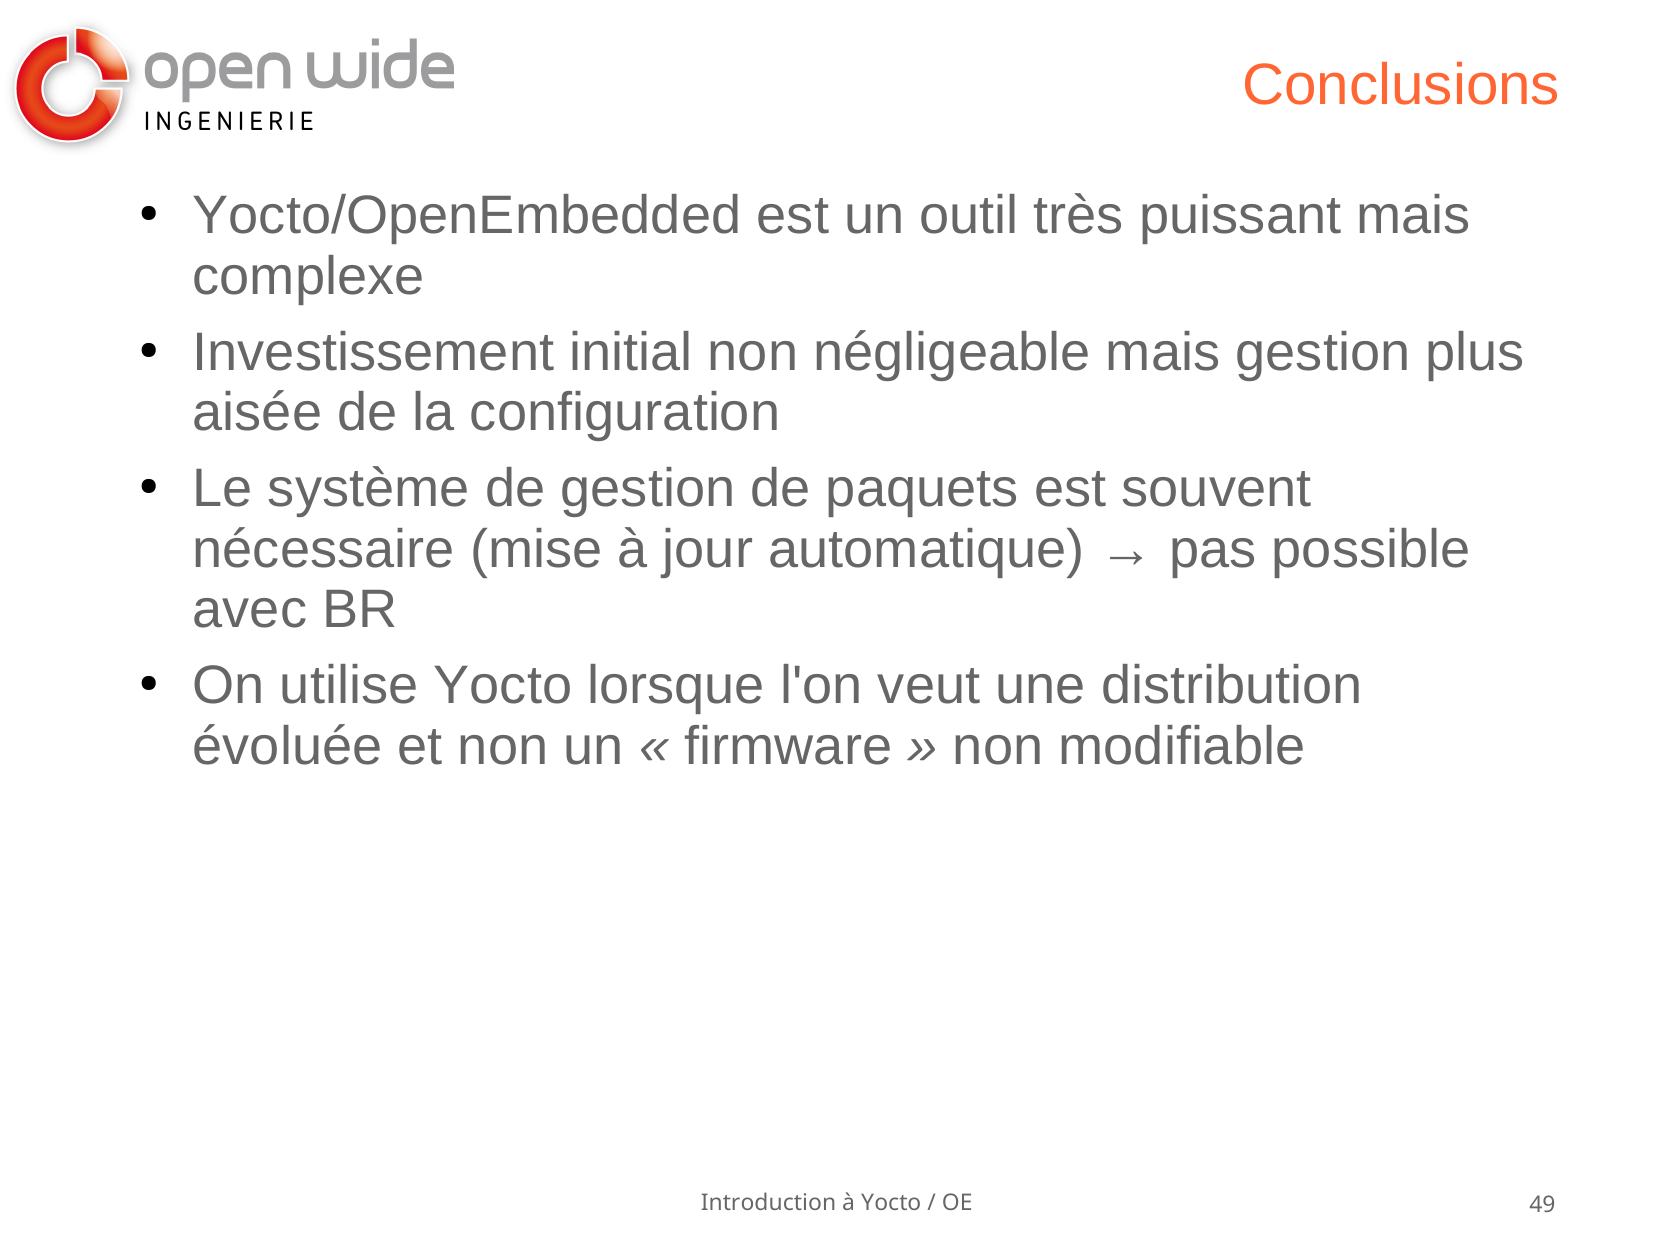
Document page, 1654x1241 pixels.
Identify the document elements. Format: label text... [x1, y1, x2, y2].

picture [0, 0, 454, 161]
list Yocto/OpenEmbedded est un outil très puissant mais complexe Investissement initial non négligeable mais gestion plus aisée de la configuration Le système de gestion de paquets est souvent nécessaire (mise à jour automatique) → pas possible avec BR On utilise Yocto lorsque l'on veut une distribution évoluée et non un « firmware » non modifiable [121, 184, 1534, 1056]
title Conclusions [602, 12, 1561, 157]
